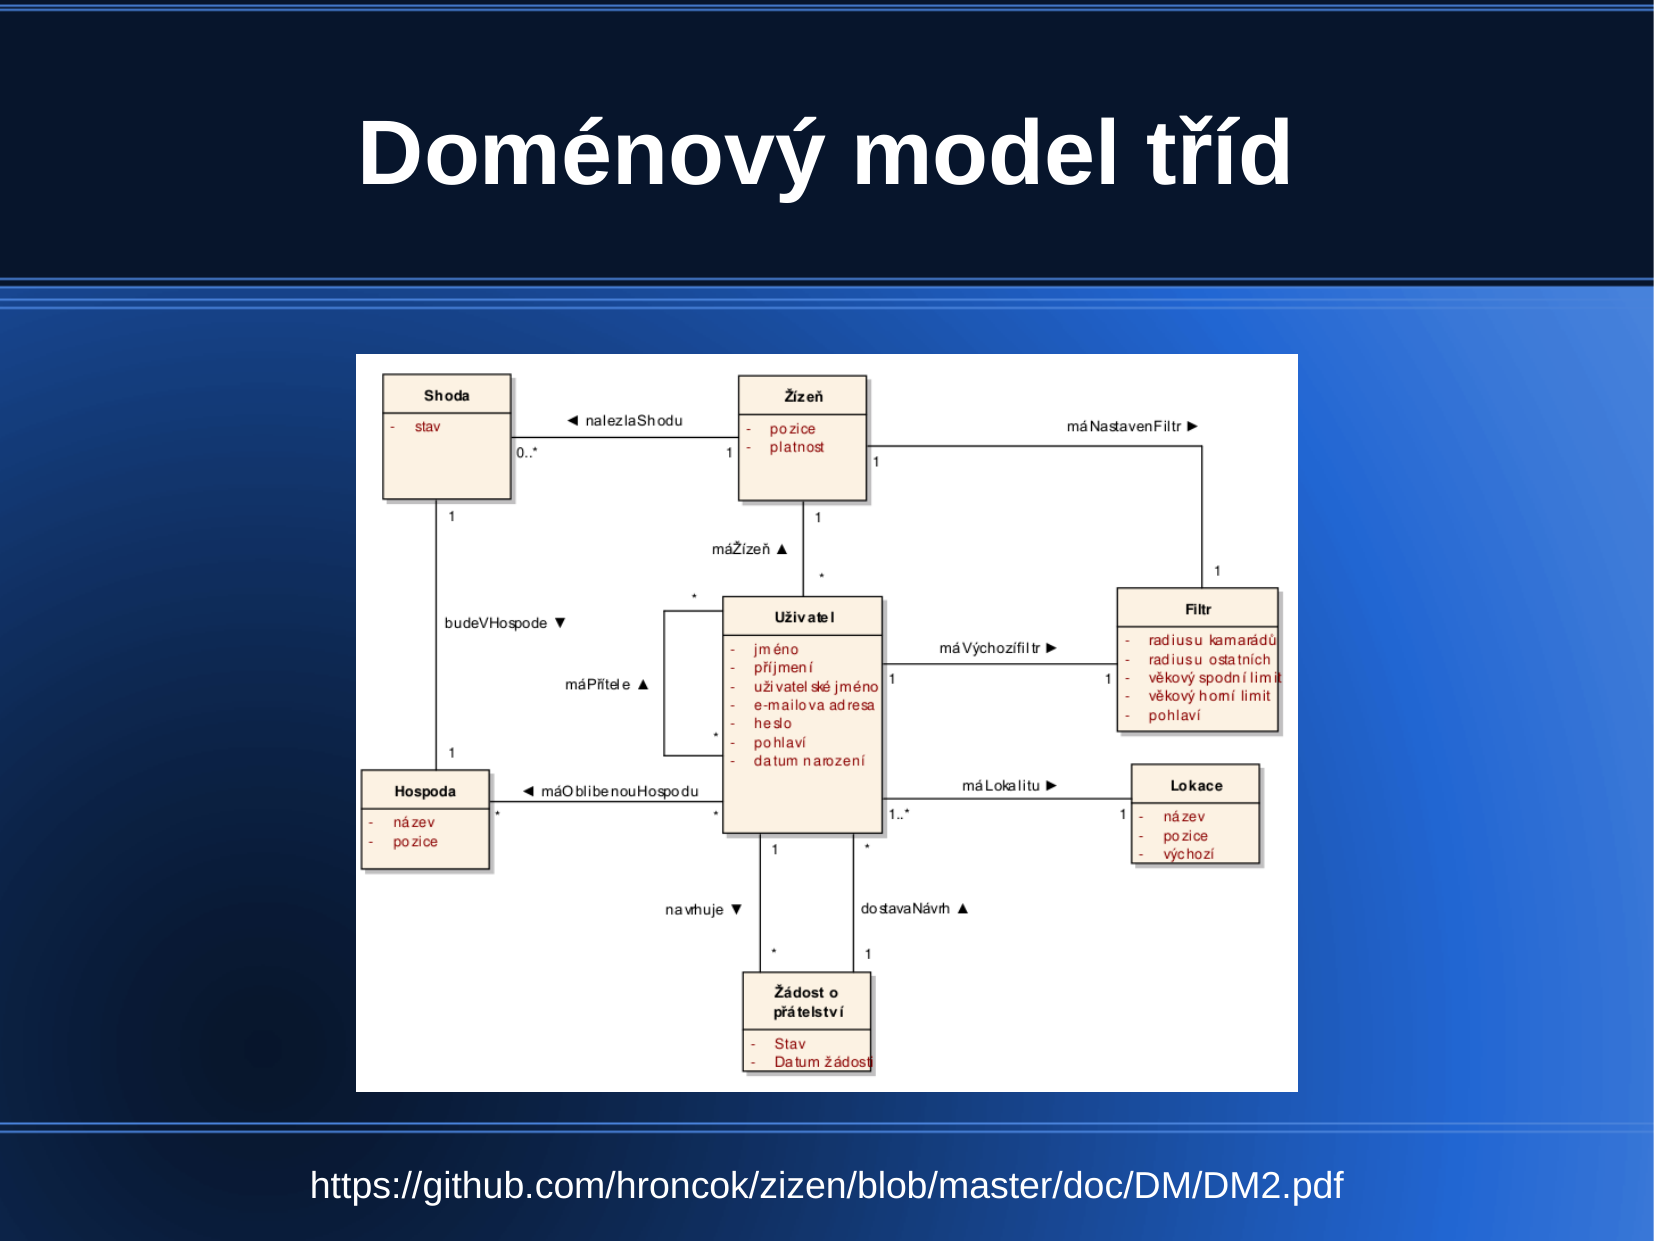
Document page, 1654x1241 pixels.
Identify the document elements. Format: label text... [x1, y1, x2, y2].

text_box https://github.com/hroncok/zizen/blob/master/doc/DM/DM2.pdf [295, 1157, 1359, 1215]
title Doménový model tříd [82, 56, 1571, 250]
picture [0, 0, 1654, 1241]
